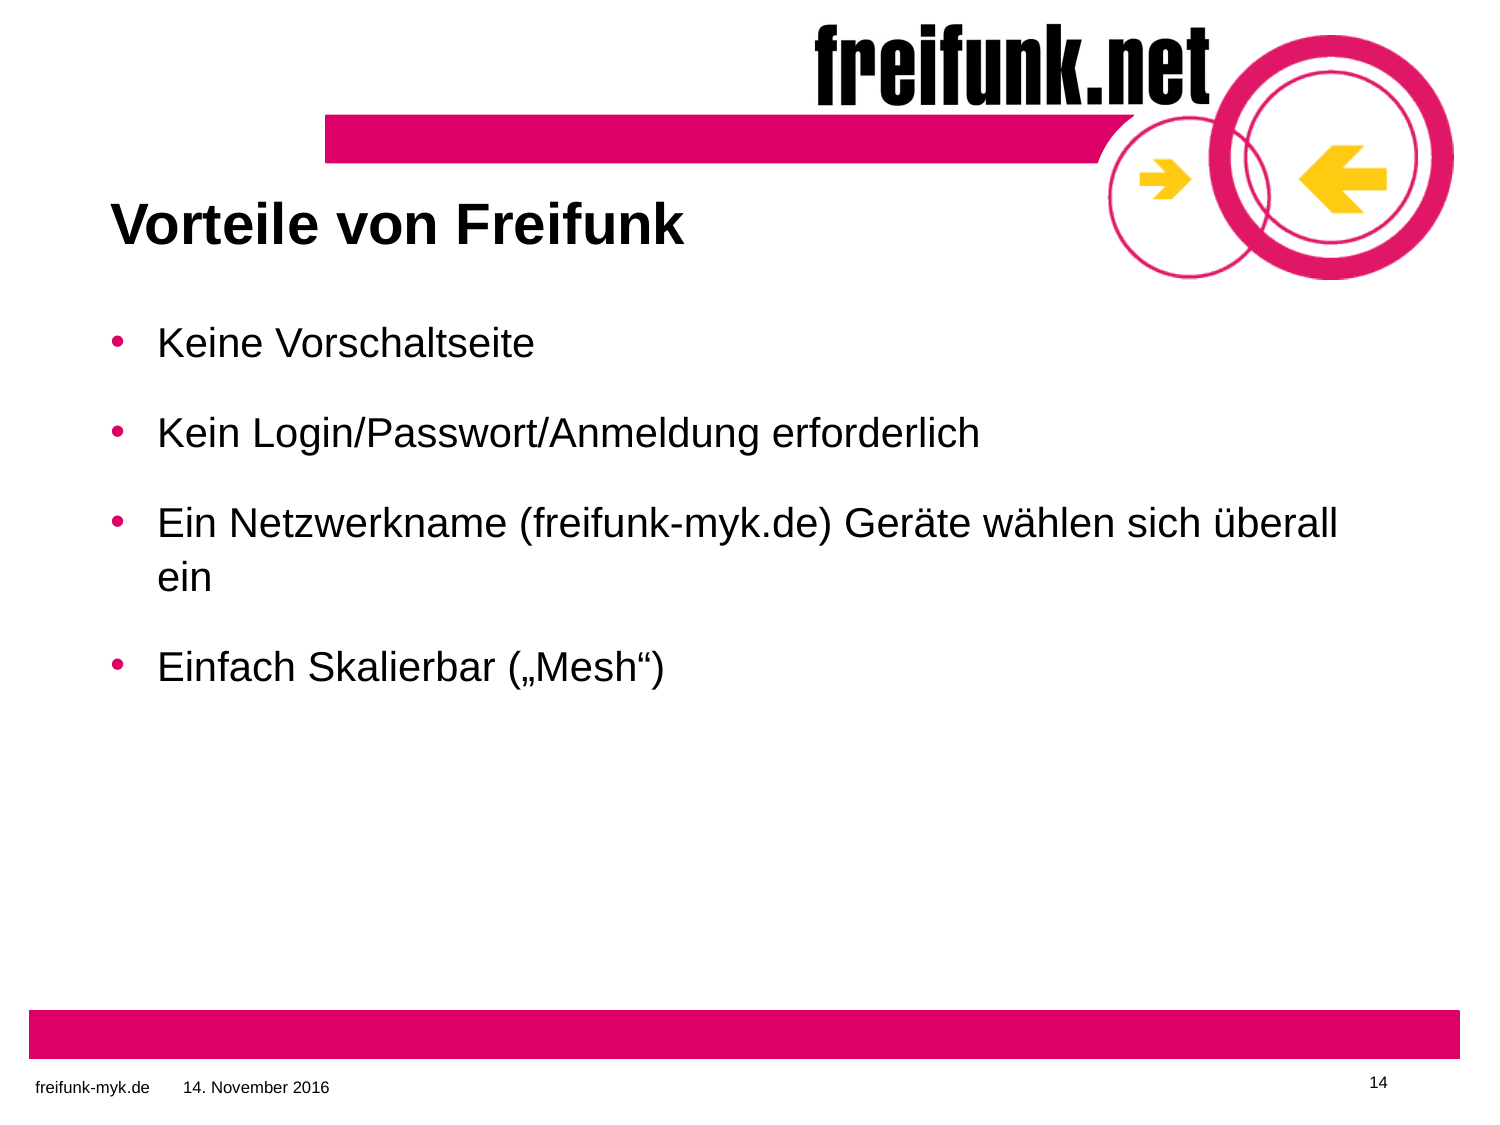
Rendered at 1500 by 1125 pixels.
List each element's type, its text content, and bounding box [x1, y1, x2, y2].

title Vorteile von Freifunk [110, 160, 1093, 282]
picture [816, 24, 1454, 280]
list Keine Vorschaltseite Kein Login/Passwort/Anmeldung erforderlich Ein Netzwerkname (freifunk-myk.de) Geräte wählen sich überall ein Einfach Skalierbar („Mesh“) [110, 312, 1392, 1000]
